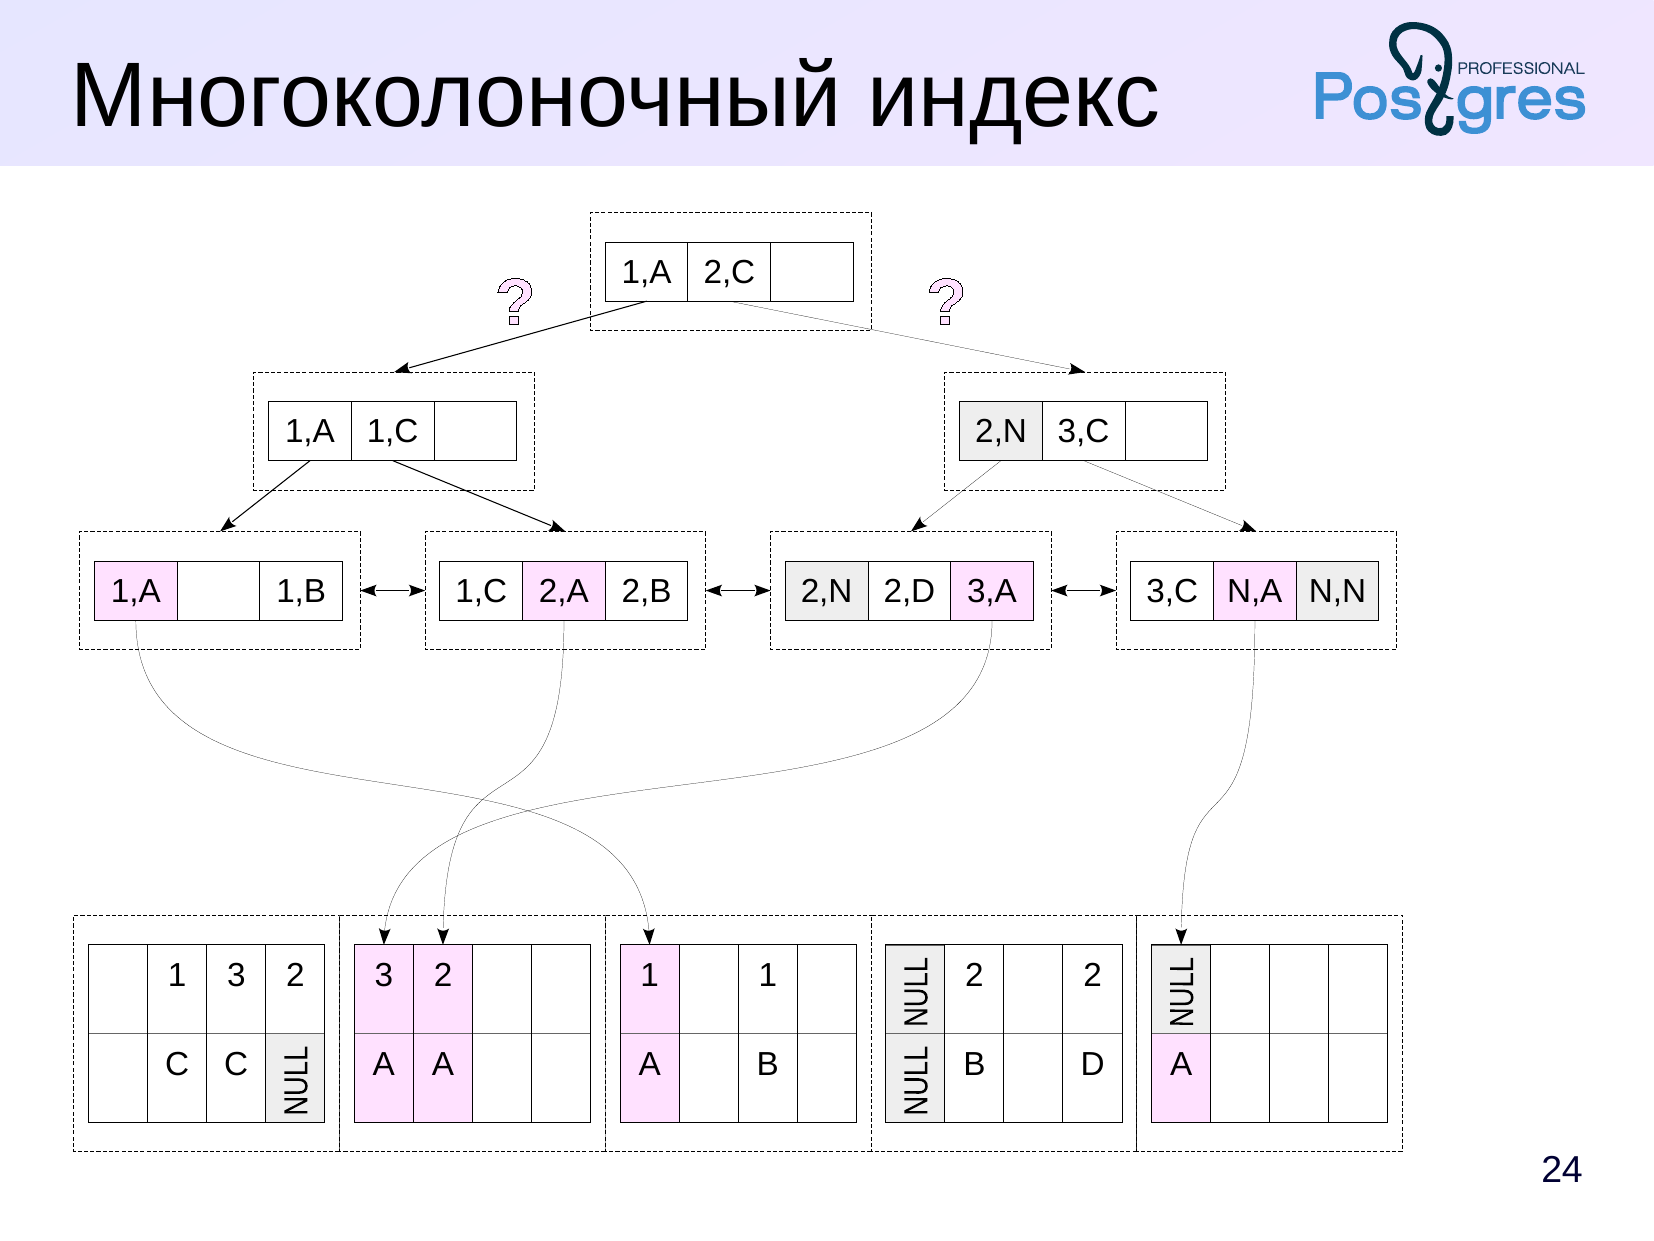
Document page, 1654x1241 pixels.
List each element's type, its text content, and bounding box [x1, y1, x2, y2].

text_box 2,B [605, 561, 688, 621]
text_box 1,A [94, 561, 177, 621]
text_box C [148, 1033, 206, 1122]
title Многоколоночный индекс [70, 43, 1261, 151]
text_box 2 [1063, 945, 1122, 1033]
text_box D [1063, 1033, 1122, 1122]
text_box NULL [266, 1034, 324, 1122]
text_box C [207, 1033, 265, 1122]
text_box A [414, 1033, 472, 1122]
text_box [497, 278, 532, 312]
text_box 1 [148, 945, 206, 1033]
text_box [274, 461, 462, 491]
text_box 1,C [351, 401, 434, 461]
text_box 1 [739, 945, 797, 1033]
text_box [473, 945, 531, 1122]
text_box 2,N [959, 401, 1042, 461]
text_box [509, 316, 519, 325]
text_box [944, 372, 1226, 491]
text_box [770, 531, 1052, 650]
text_box 2 [414, 945, 472, 1033]
text_box 1,C [439, 561, 522, 621]
text_box NULL [1152, 945, 1210, 1033]
text_box 2,A [522, 561, 605, 621]
text_box [253, 372, 535, 491]
text_box A [1152, 1033, 1210, 1122]
text_box NULL [886, 945, 944, 1033]
text_box A [355, 1033, 413, 1122]
text_box A [621, 1033, 679, 1122]
text_box 2,C [687, 242, 770, 302]
text_box [929, 278, 963, 312]
text_box [590, 302, 872, 331]
text_box 2 [266, 945, 324, 1034]
text_box 3 [355, 945, 413, 1033]
text_box B [945, 1033, 1003, 1122]
text_box [680, 945, 738, 1122]
text_box 3 [207, 945, 265, 1033]
text_box [73, 915, 1403, 1152]
text_box 1,B [260, 561, 343, 621]
text_box 2,D [868, 561, 950, 621]
text_box [798, 945, 856, 1122]
text_box B [739, 1033, 797, 1122]
text_box 1 [621, 945, 679, 1033]
text_box 2 [945, 945, 1003, 1033]
text_box 3,C [1130, 561, 1213, 621]
text_box 1,A [268, 401, 351, 461]
text_box 2,N [785, 561, 868, 621]
text_box [1116, 531, 1397, 650]
text_box [590, 212, 872, 329]
text_box [532, 945, 590, 1122]
text_box [964, 461, 1154, 491]
text_box 3,C [1042, 401, 1125, 461]
text_box N,A [1213, 561, 1296, 621]
text_box [79, 531, 361, 650]
text_box NULL [886, 1033, 944, 1122]
text_box 3,A [950, 561, 1034, 621]
text_box 1,A [605, 242, 687, 302]
text_box [940, 316, 950, 325]
text_box N,N [1296, 561, 1379, 621]
text_box [425, 531, 706, 650]
